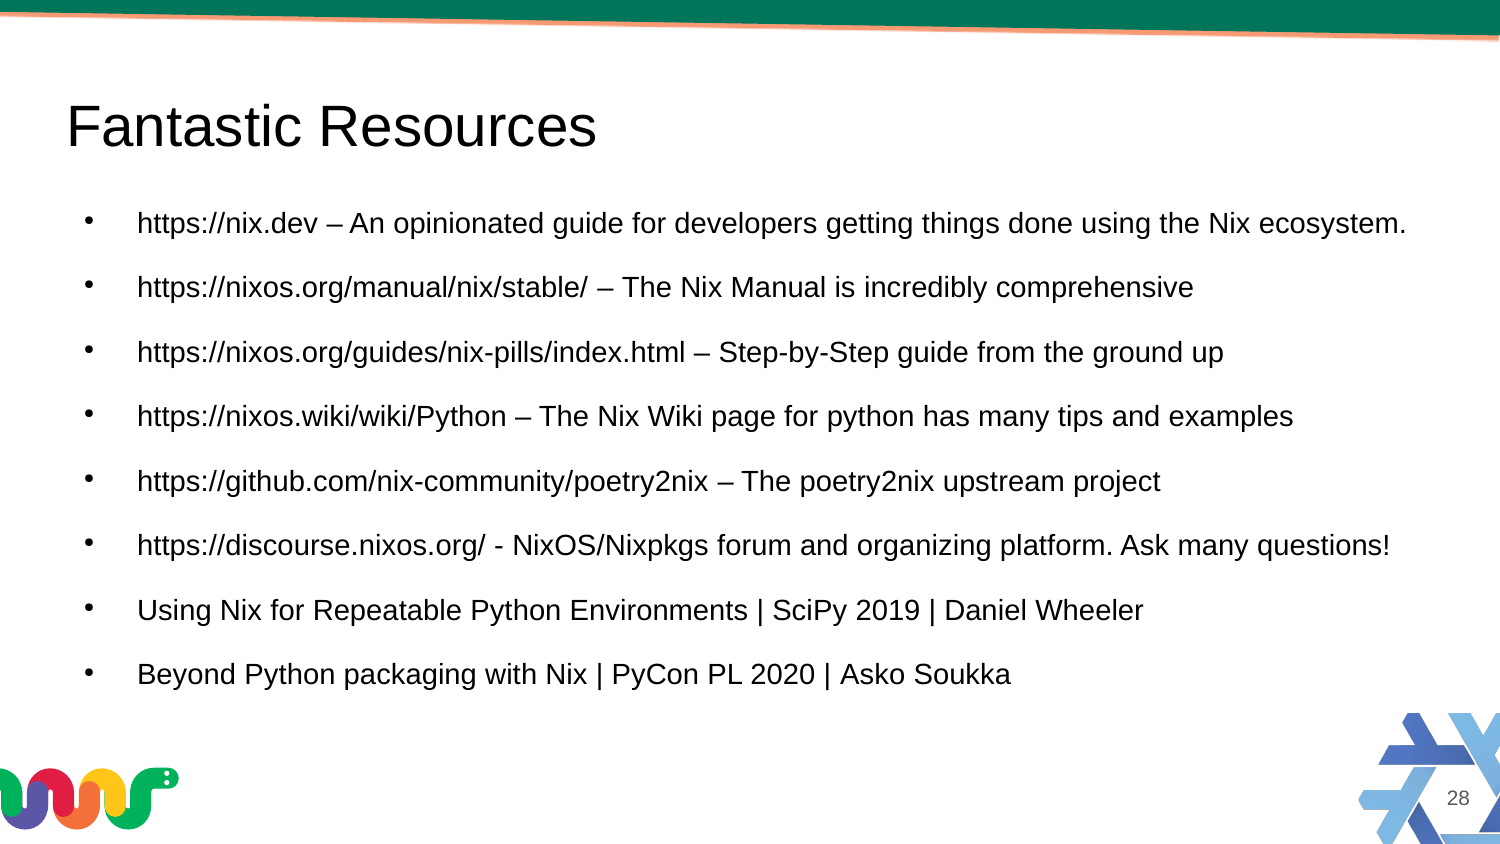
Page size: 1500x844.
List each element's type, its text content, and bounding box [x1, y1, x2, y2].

list https://nix.dev – An opinionated guide for developers getting things done using the Nix ecosystem. https://nixos.org/manual/nix/stable/ – The Nix Manual is incredibly comprehensive https://nixos.org/guides/nix-pills/index.html – Step-by-Step guide from the ground up https://nixos.wiki/wiki/Python – The Nix Wiki page for python has many tips and examples https://github.com/nix-community/poetry2nix – The poetry2nix upstream project https://discourse.nixos.org/ - NixOS/Nixpkgs forum and organizing platform. Ask many questions! Using Nix for Repeatable Python Environments | SciPy 2019 | Daniel Wheeler Beyond Python packaging with Nix | PyCon PL 2020 | Asko Soukka [51, 189, 1453, 750]
title Fantastic Resources [51, 72, 1449, 167]
picture [1358, 713, 1500, 844]
